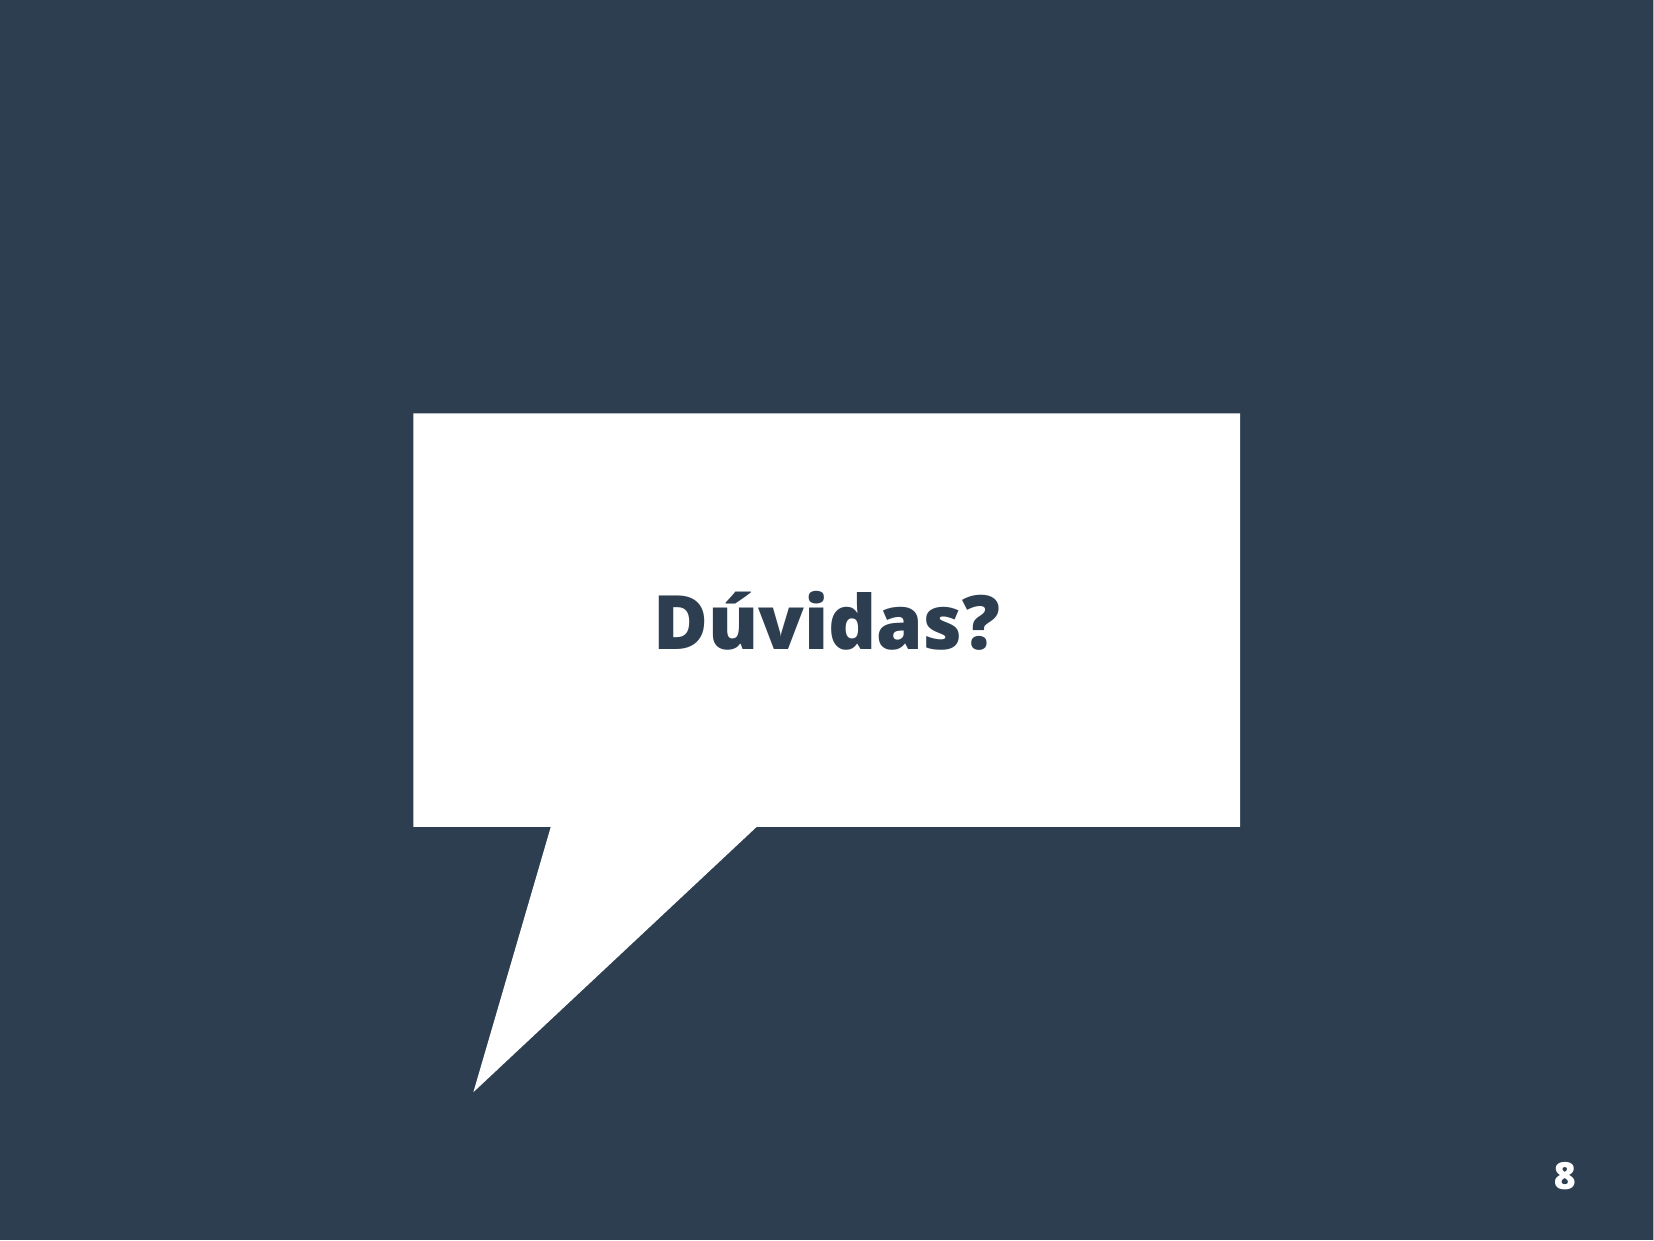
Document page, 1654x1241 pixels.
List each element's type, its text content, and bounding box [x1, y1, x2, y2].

title Dúvidas? [442, 442, 1211, 798]
